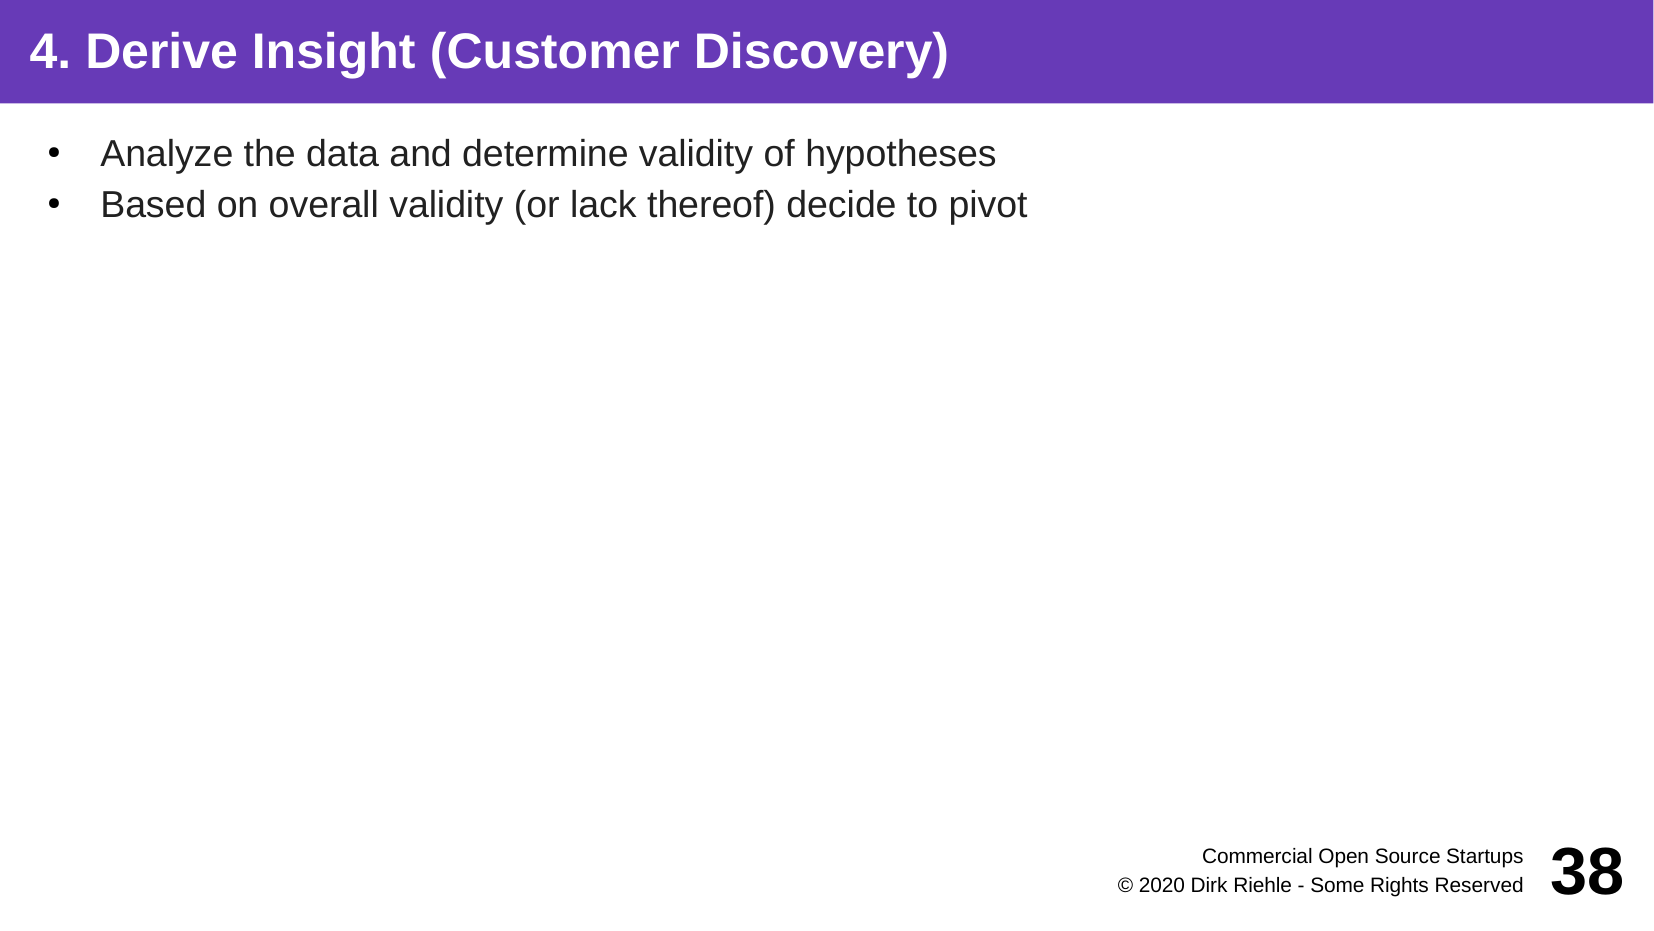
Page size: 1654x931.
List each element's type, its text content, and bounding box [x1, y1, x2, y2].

title 4. Derive Insight (Customer Discovery) [0, 0, 1654, 104]
list Analyze the data and determine validity of hypotheses Based on overall validity (or lack thereof) decide to pivot [29, 132, 1625, 813]
